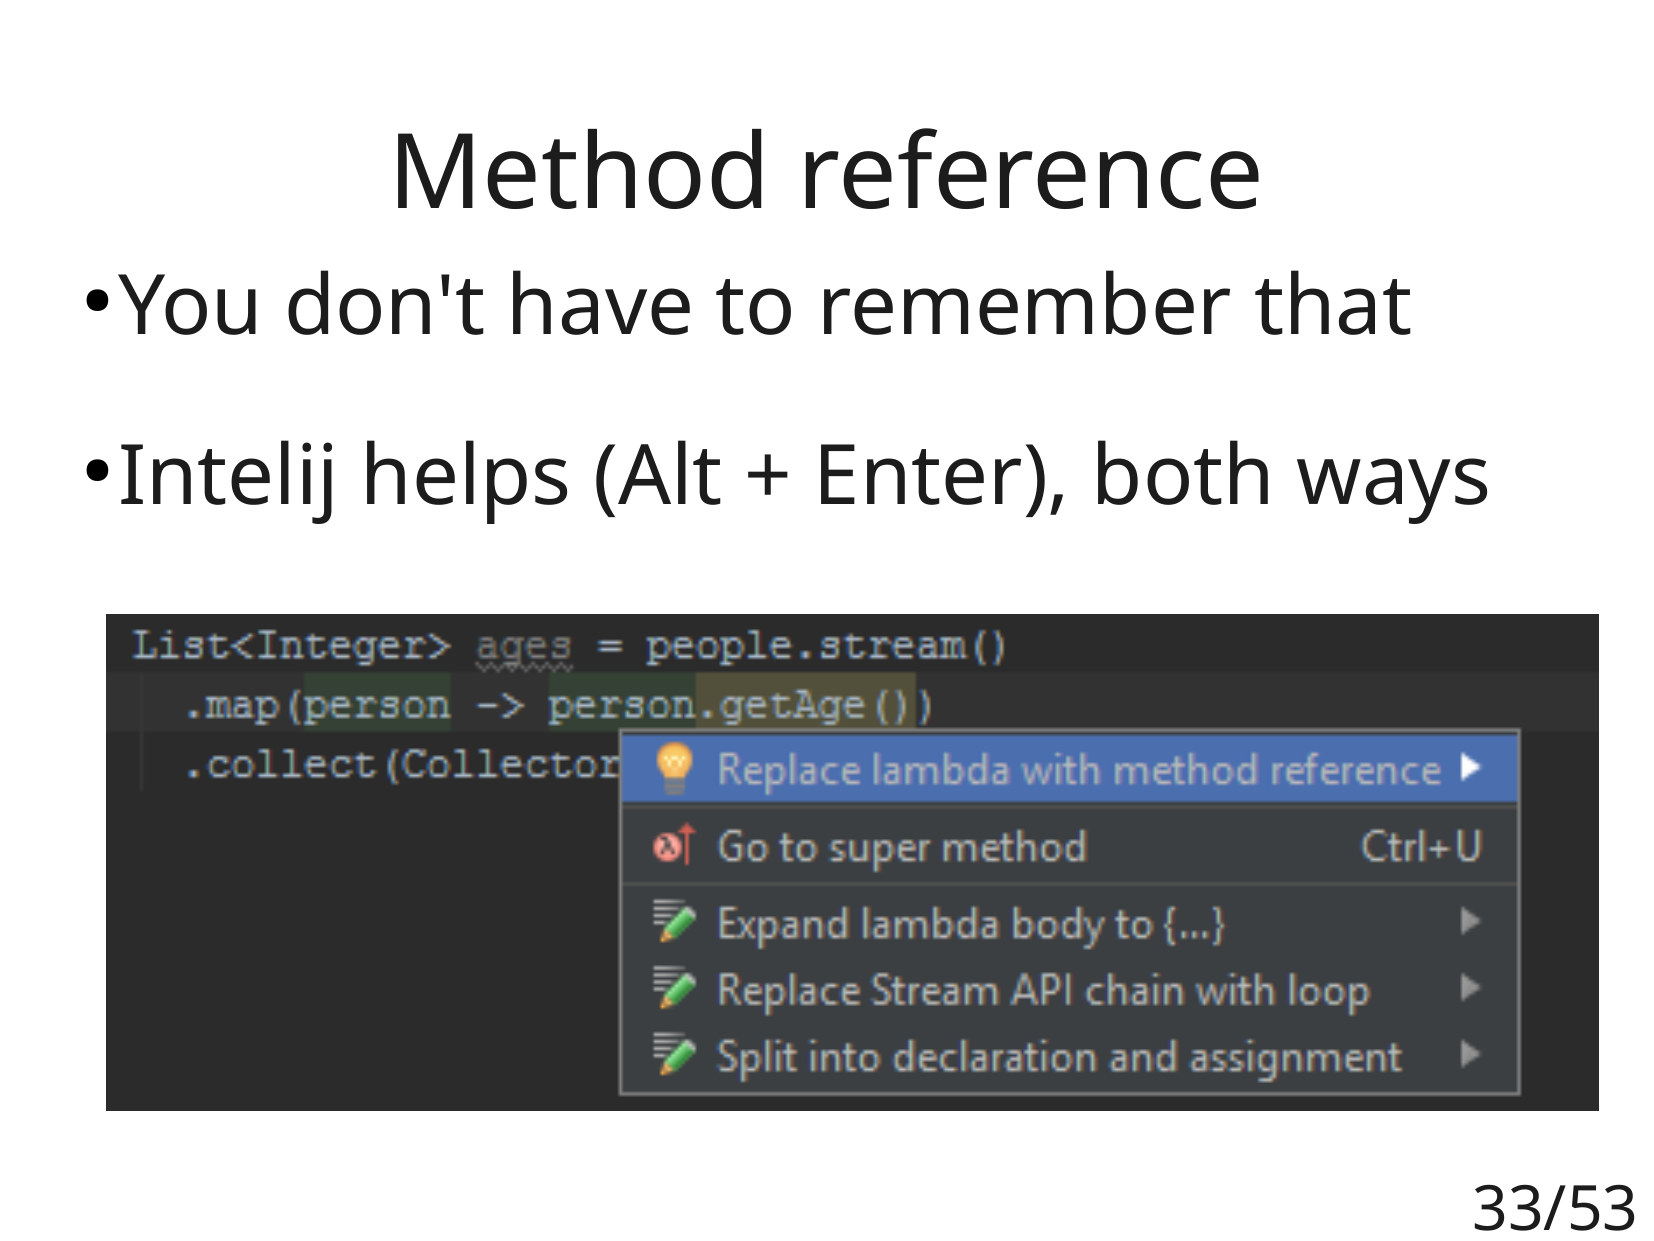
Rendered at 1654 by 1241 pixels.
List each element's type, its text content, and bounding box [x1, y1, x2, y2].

text_box <numer>/53 [1071, 1155, 1654, 1241]
picture [106, 614, 1599, 1111]
title Method reference [82, 64, 1571, 268]
subtitle You don't have to remember that Intelij helps (Alt + Enter), both ways [82, 268, 1571, 1131]
